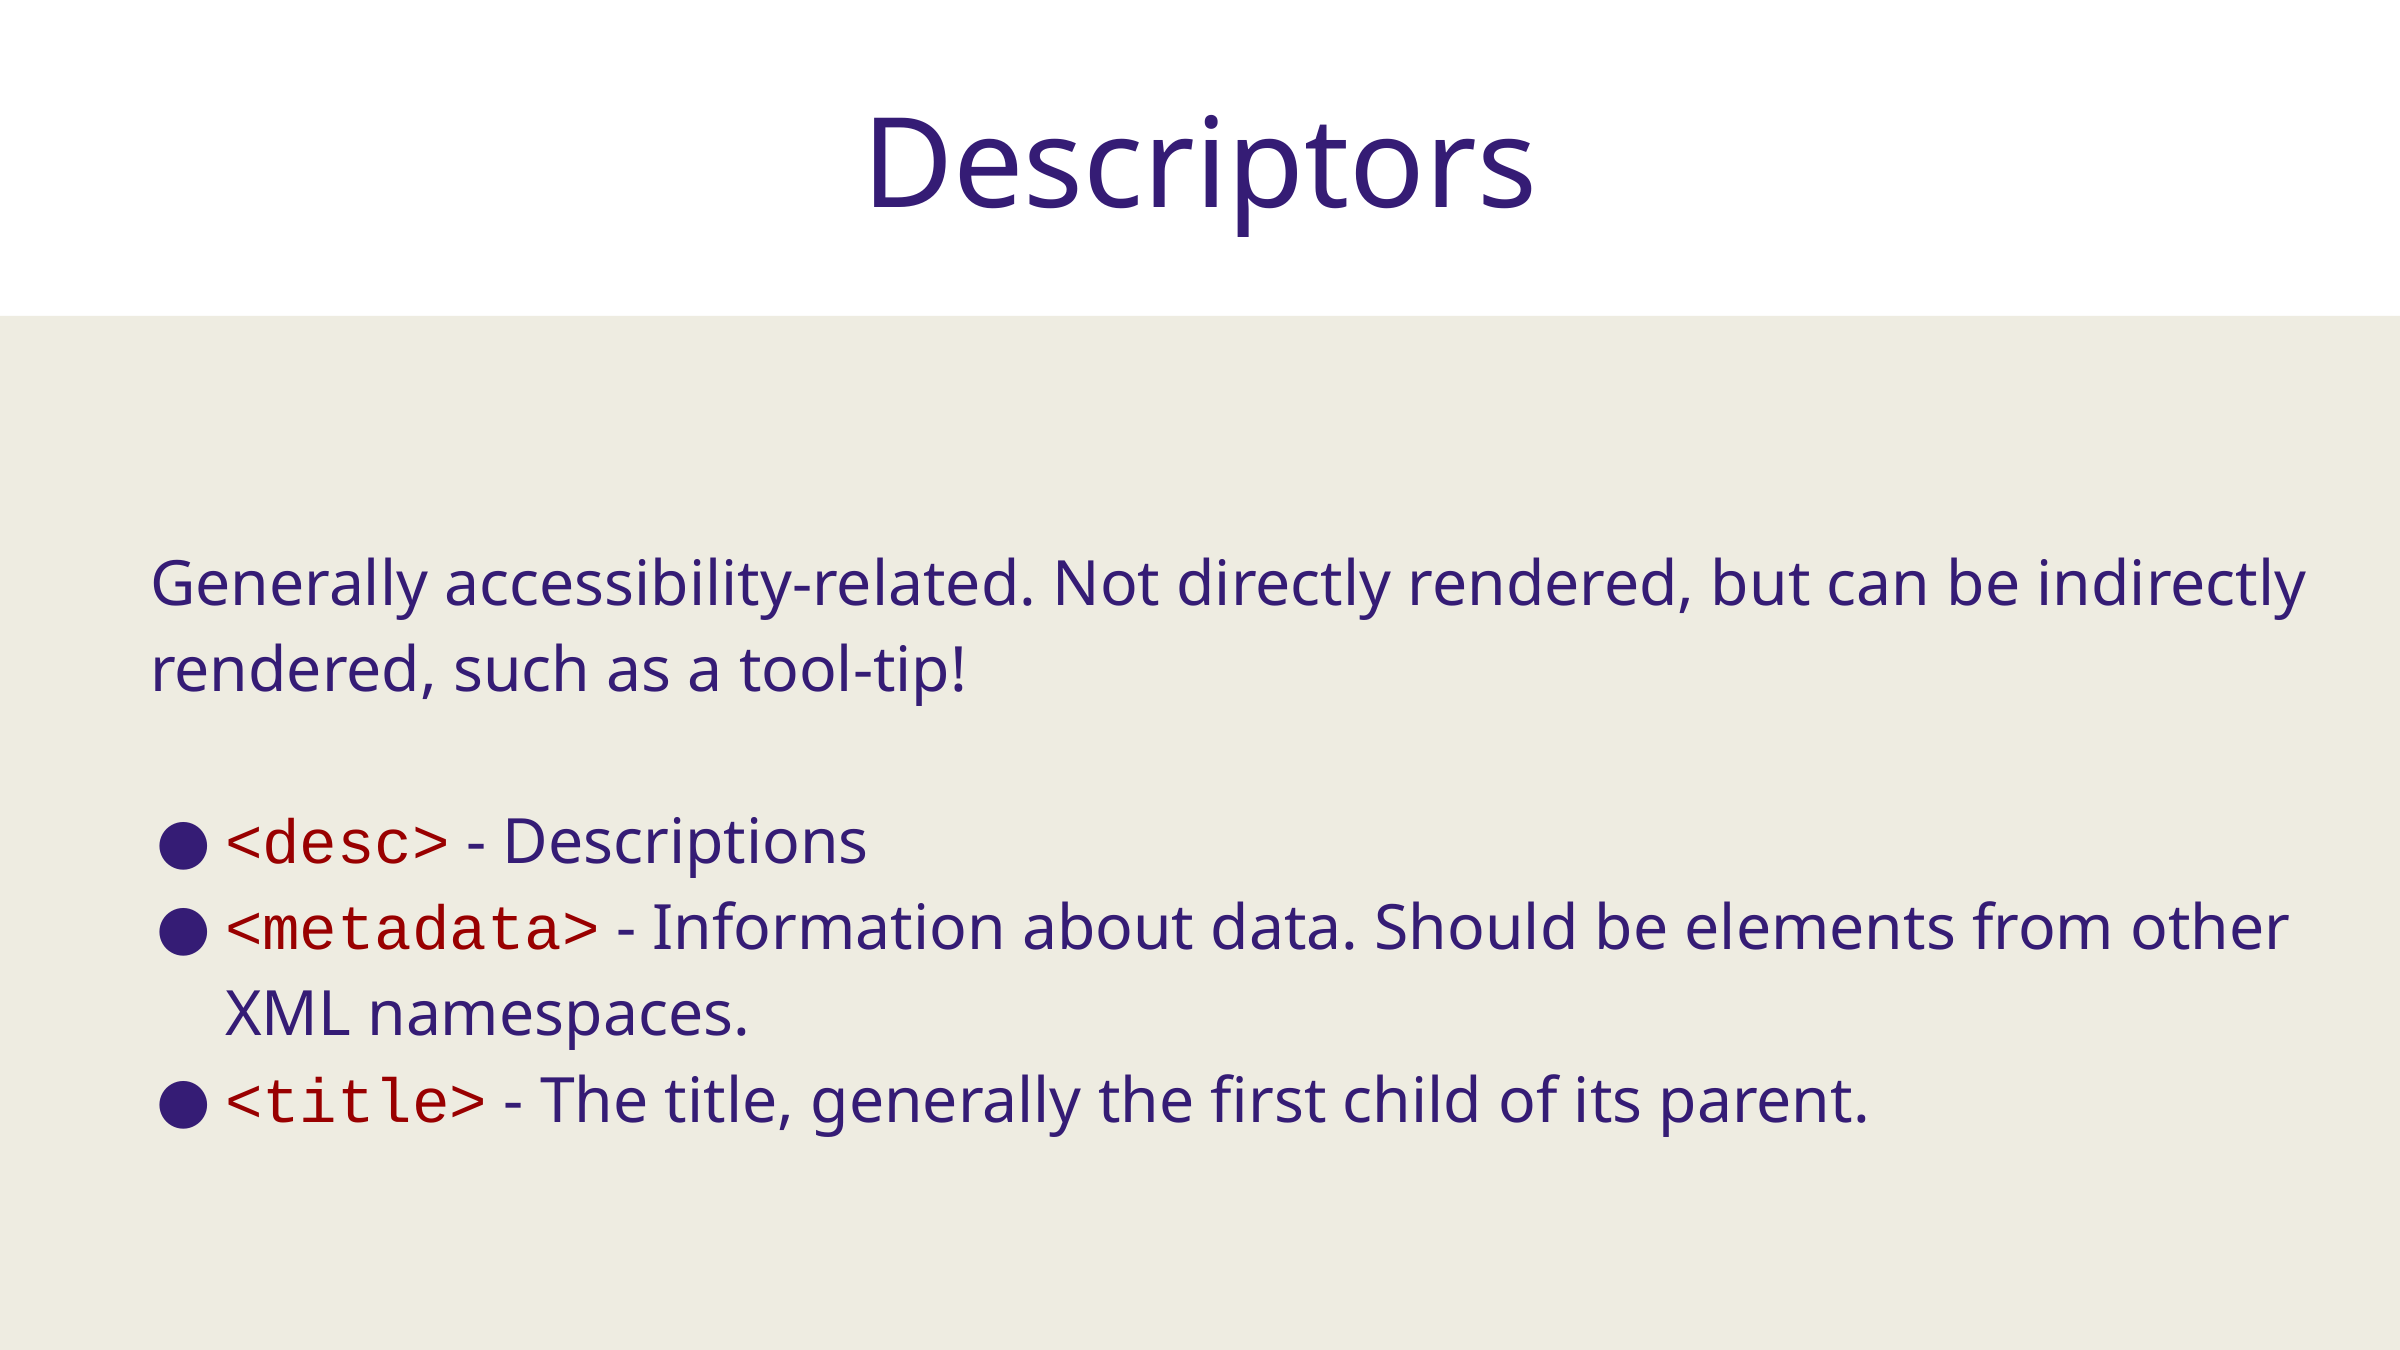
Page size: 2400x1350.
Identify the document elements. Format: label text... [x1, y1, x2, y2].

text_box Descriptors [0, 0, 2400, 315]
text_box Generally accessibility-related. Not directly rendered, but can be indirectly rendered, such as a tool-tip! <desc> - Descriptions <metadata> - Information about data. Should be elements from other XML namespaces. <title> - The title, generally the first child of its parent. [0, 315, 2400, 1350]
